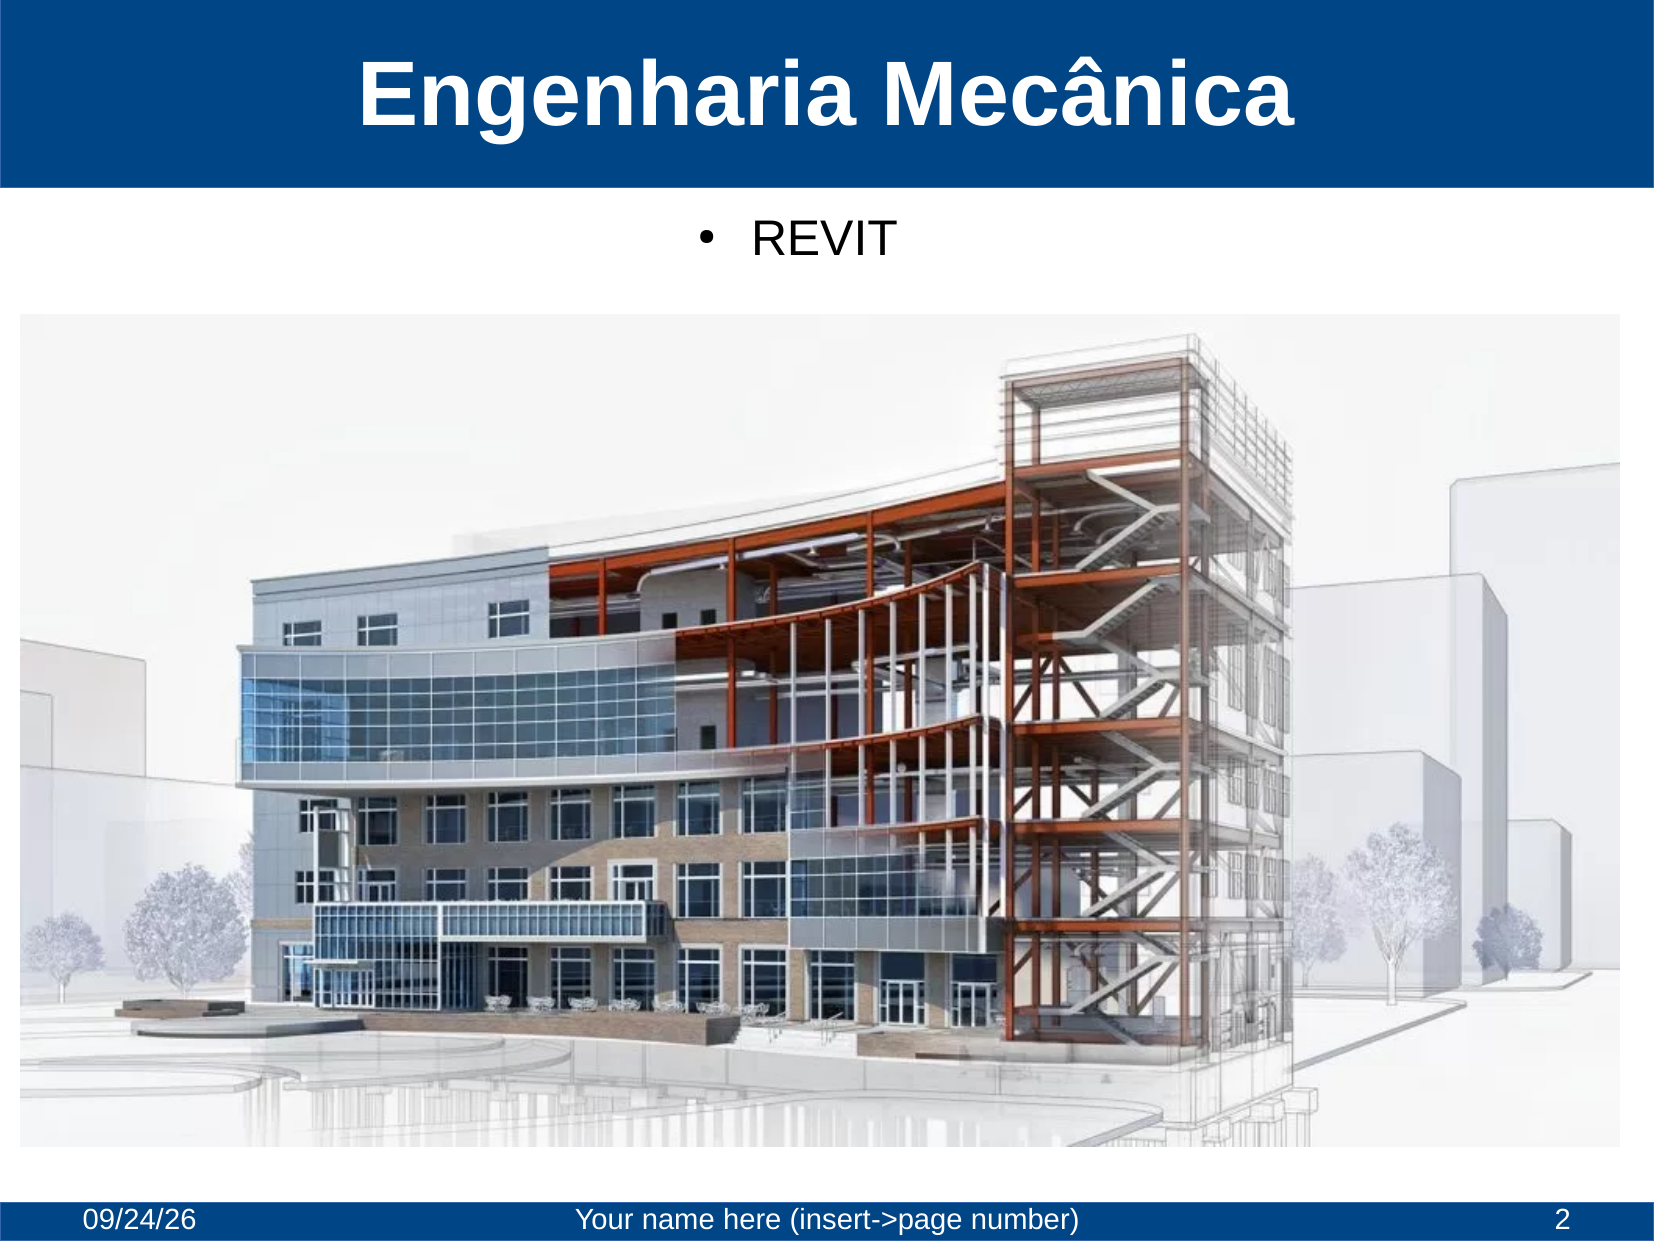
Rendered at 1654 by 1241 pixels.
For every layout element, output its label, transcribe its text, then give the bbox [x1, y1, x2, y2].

picture [20, 314, 1621, 1147]
title Engenharia Mecânica [0, 0, 1654, 188]
list REVIT [45, 210, 1534, 314]
